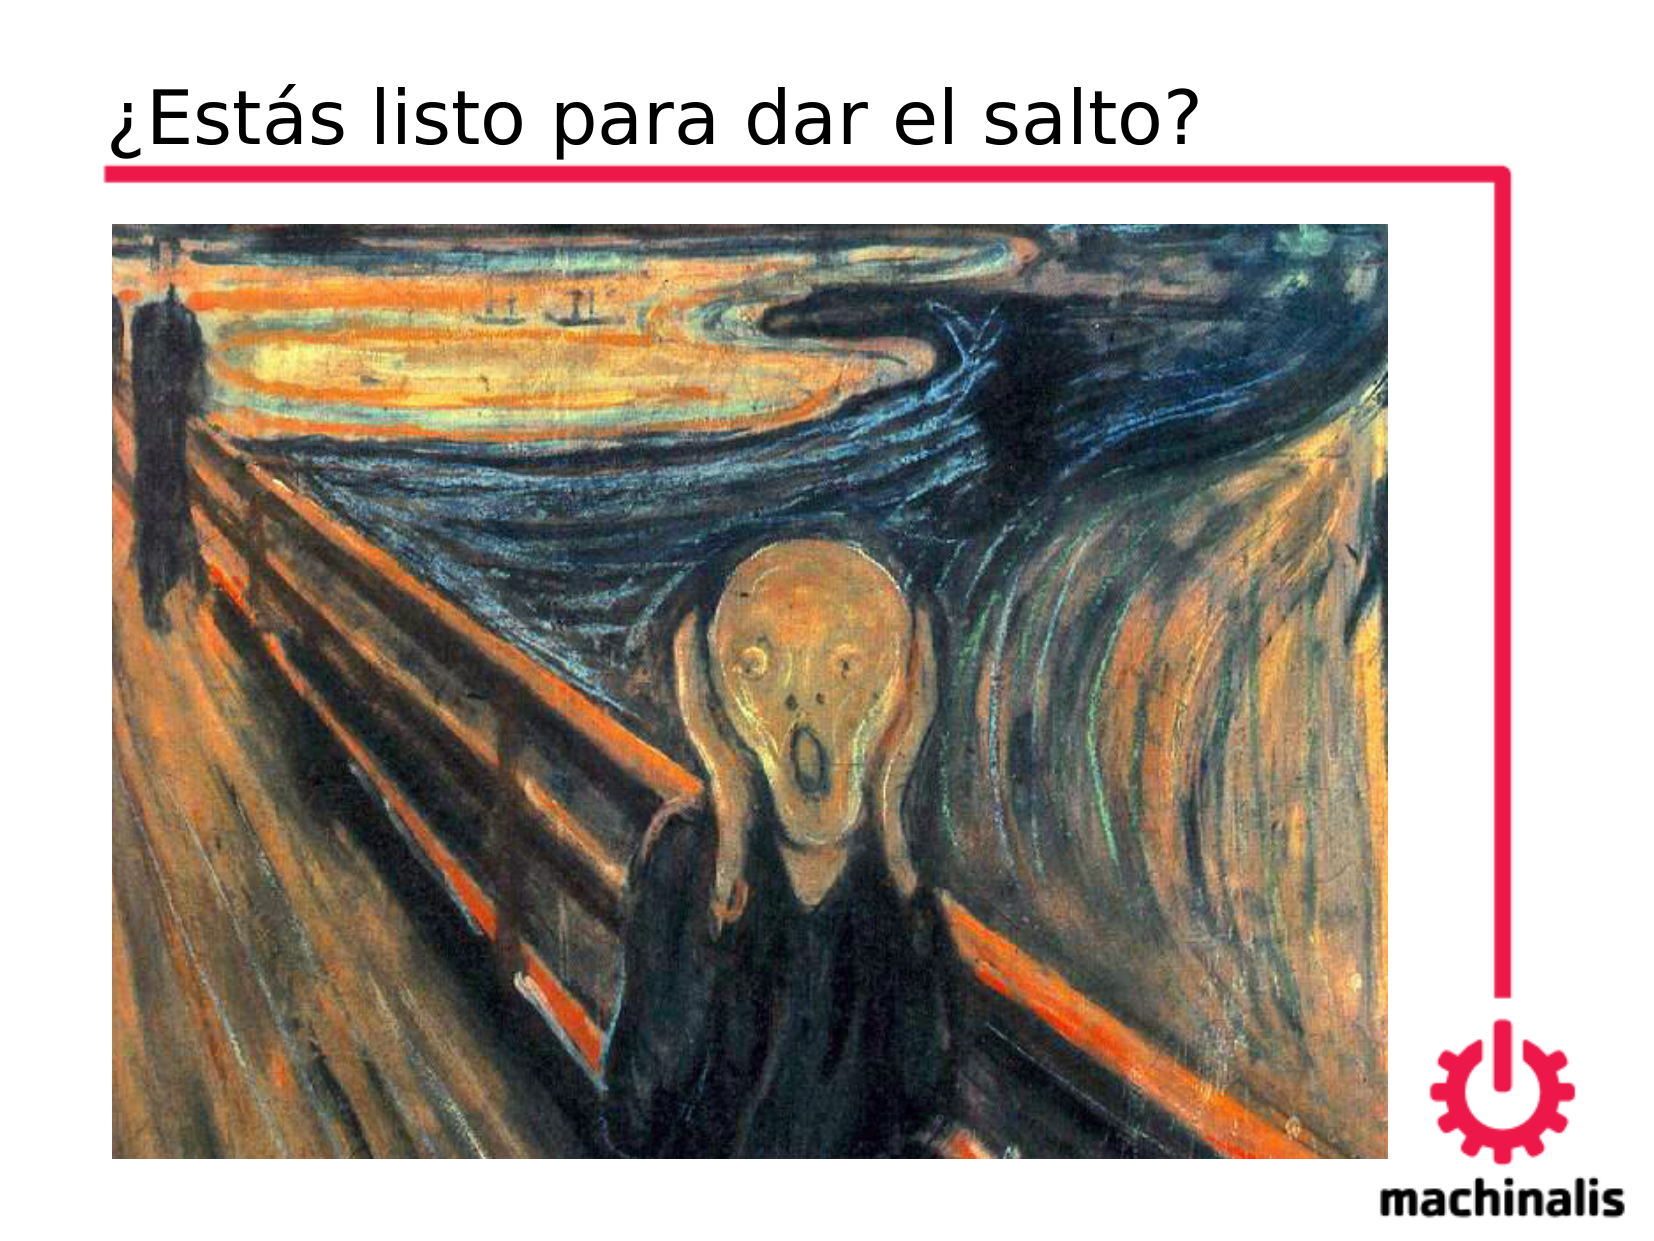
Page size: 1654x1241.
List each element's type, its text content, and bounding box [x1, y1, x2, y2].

picture [0, 0, 1654, 1241]
title ¿Estás listo para dar el salto? [106, 49, 1495, 188]
